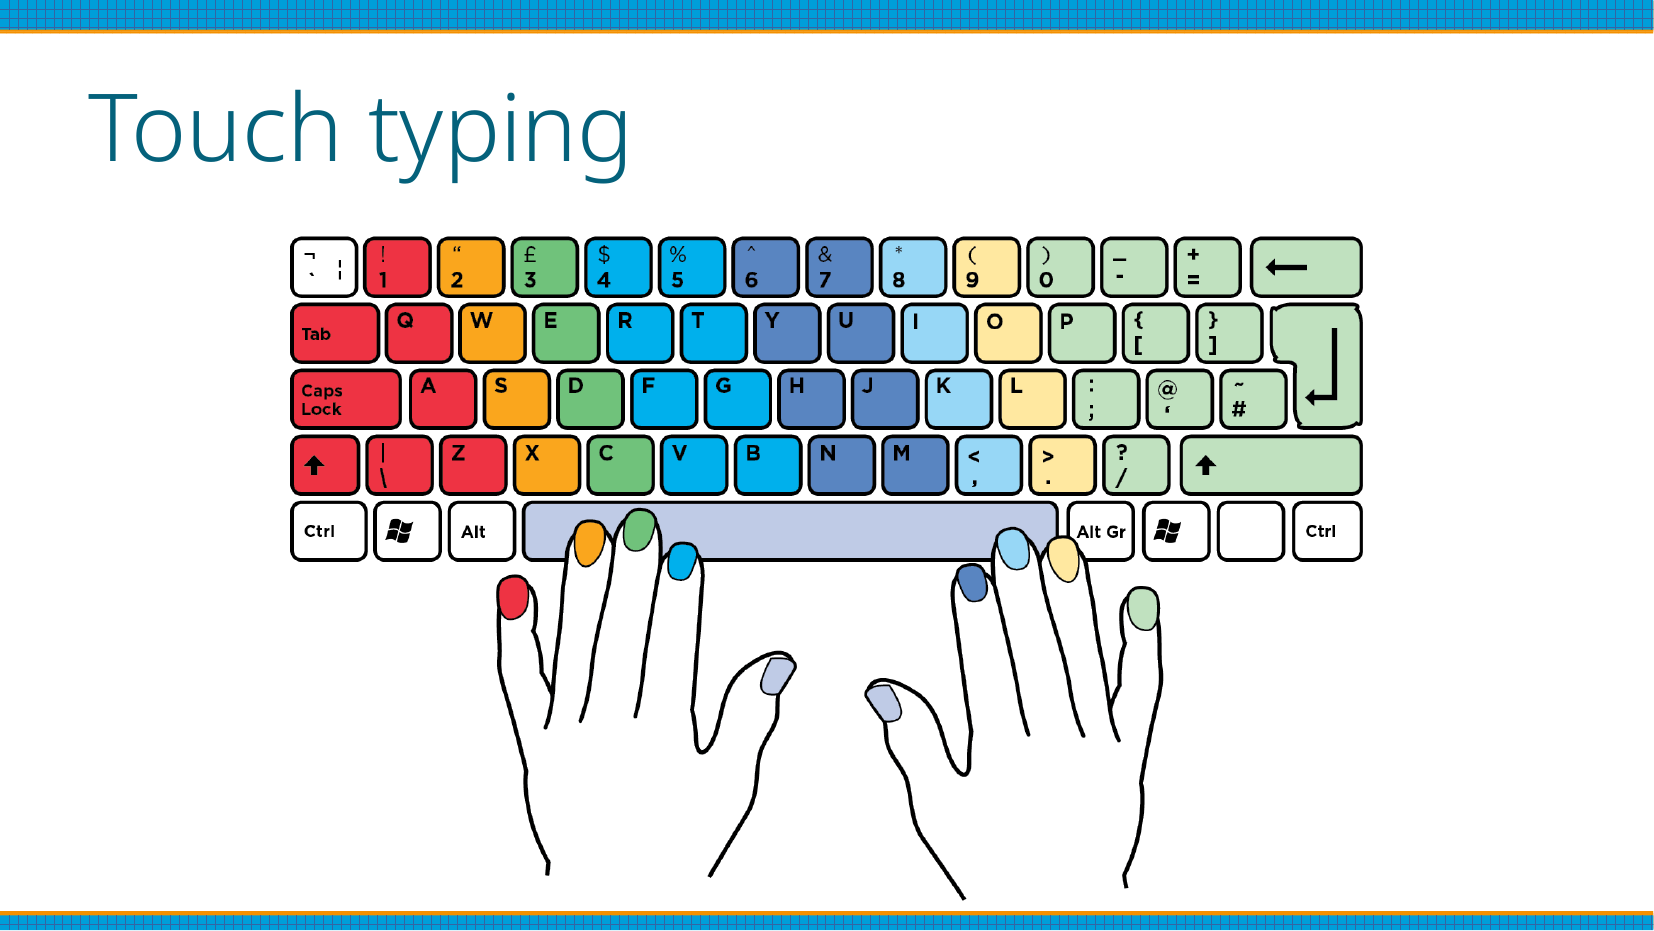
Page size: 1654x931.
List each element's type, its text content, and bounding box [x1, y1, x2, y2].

title Touch typing [88, 44, 1565, 207]
picture [290, 236, 1363, 901]
